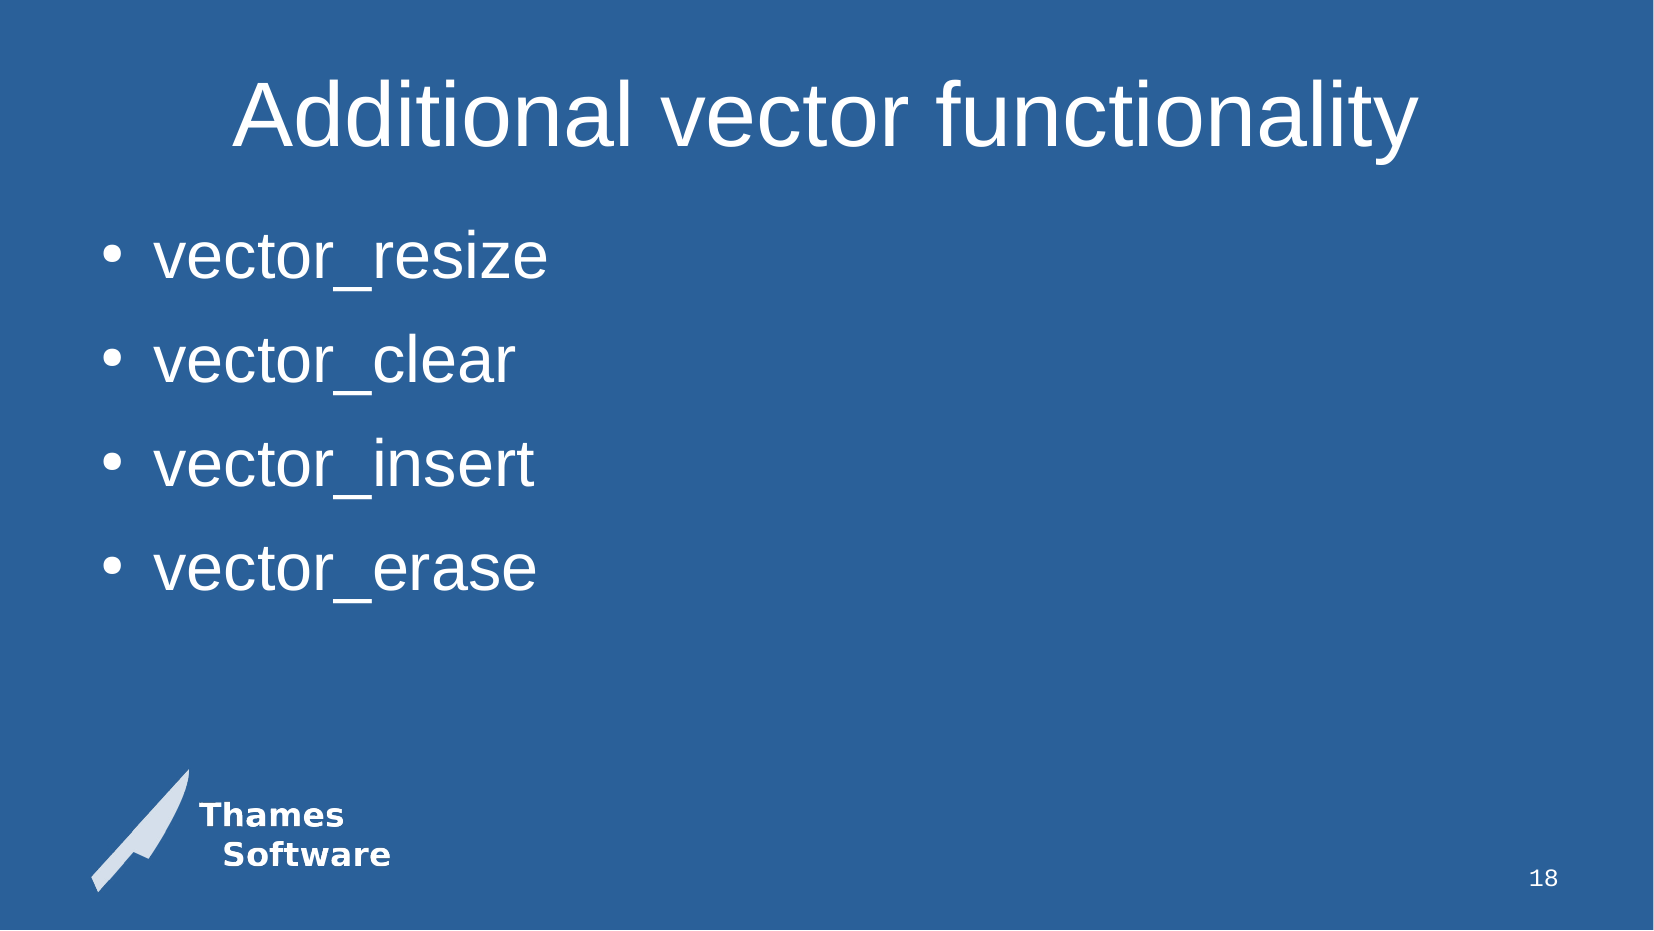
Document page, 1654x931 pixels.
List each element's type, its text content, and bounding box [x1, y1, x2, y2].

list vector_resize vector_clear vector_insert vector_erase [82, 217, 1571, 758]
title Additional vector functionality [82, 37, 1571, 193]
picture [82, 758, 421, 907]
